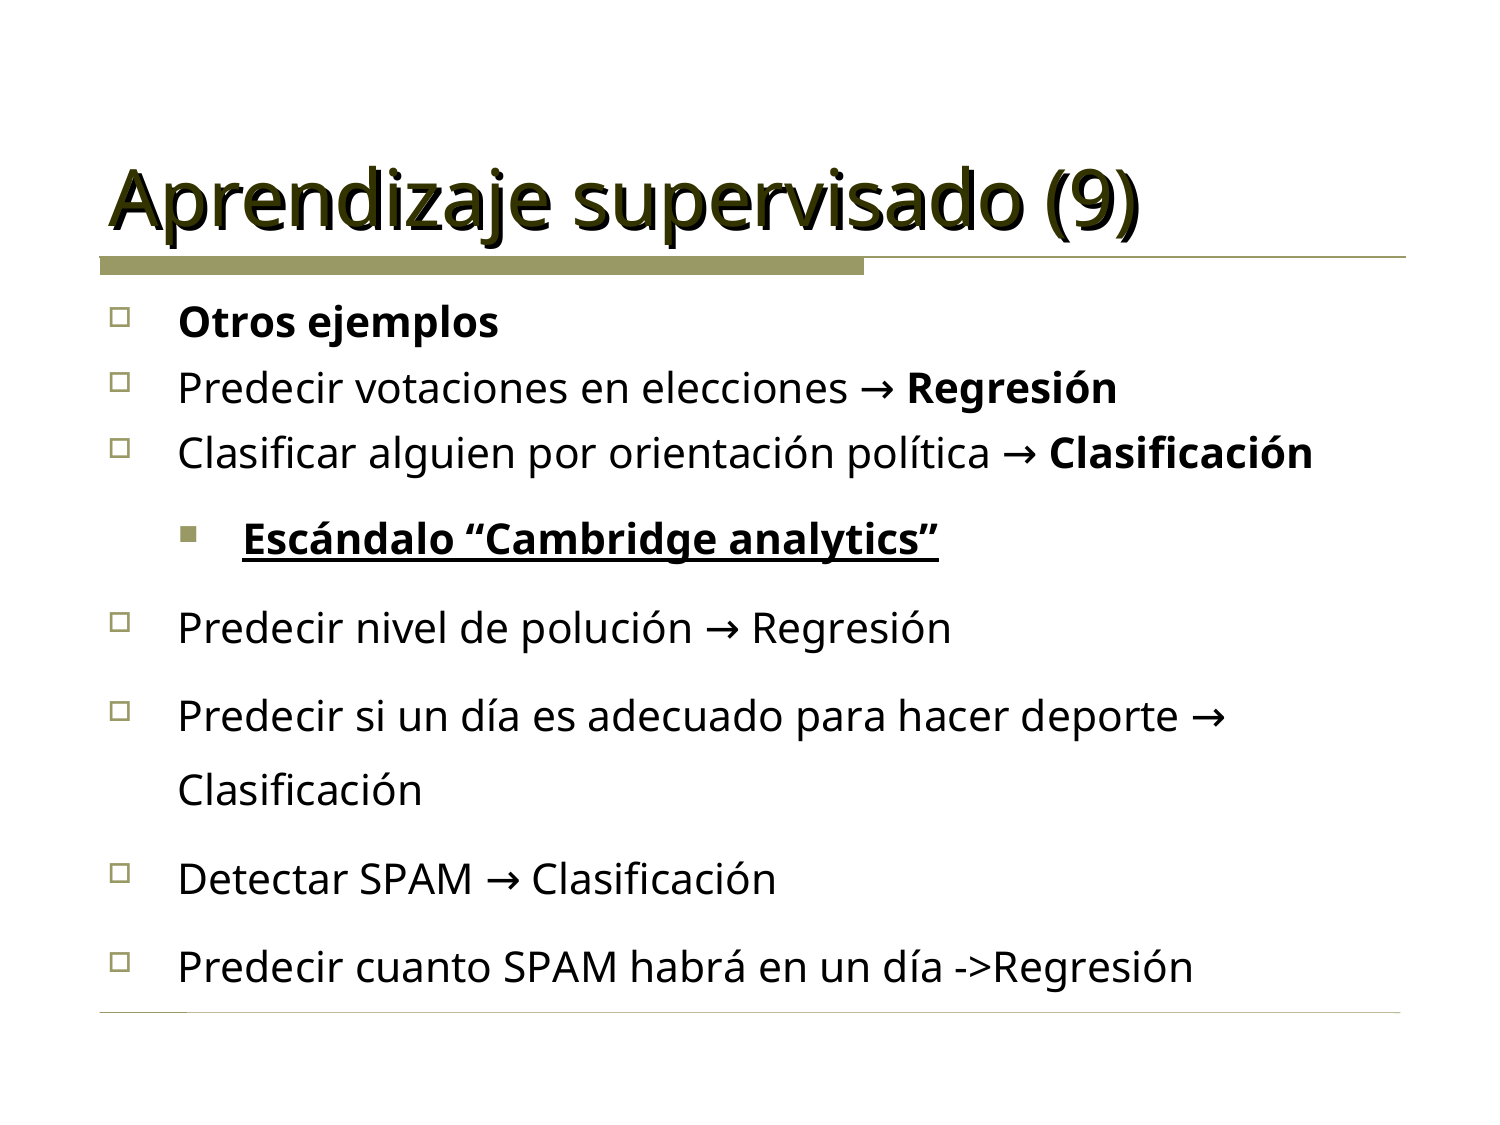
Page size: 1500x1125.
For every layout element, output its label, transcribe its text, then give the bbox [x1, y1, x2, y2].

list Otros ejemplos Predecir votaciones en elecciones → Regresión Clasificar alguien por orientación política → Clasificación Escándalo “Cambridge analytics” Predecir nivel de polución → Regresión Predecir si un día es adecuado para hacer deporte → Clasificación Detectar SPAM → Clasificación Predecir cuanto SPAM habrá en un día ->Regresión [92, 287, 1353, 1013]
title Aprendizaje supervisado (9) [94, 50, 1407, 250]
